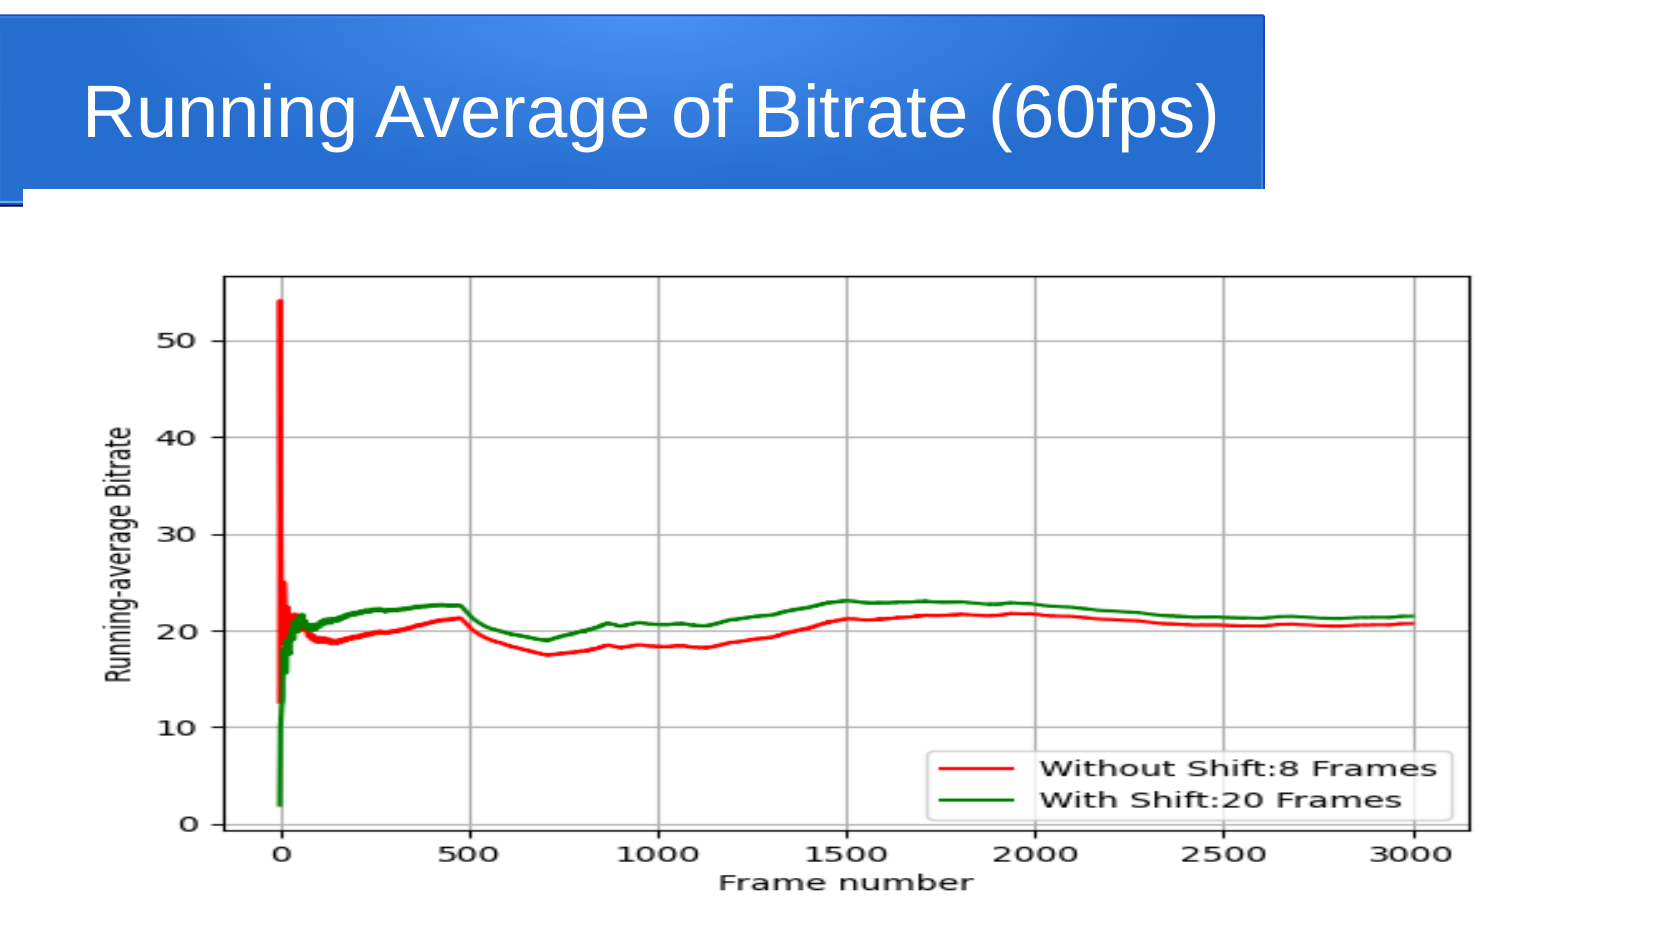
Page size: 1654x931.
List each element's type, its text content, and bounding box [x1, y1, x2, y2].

picture [23, 189, 1630, 910]
title Running Average of Bitrate (60fps) [82, 35, 1235, 189]
